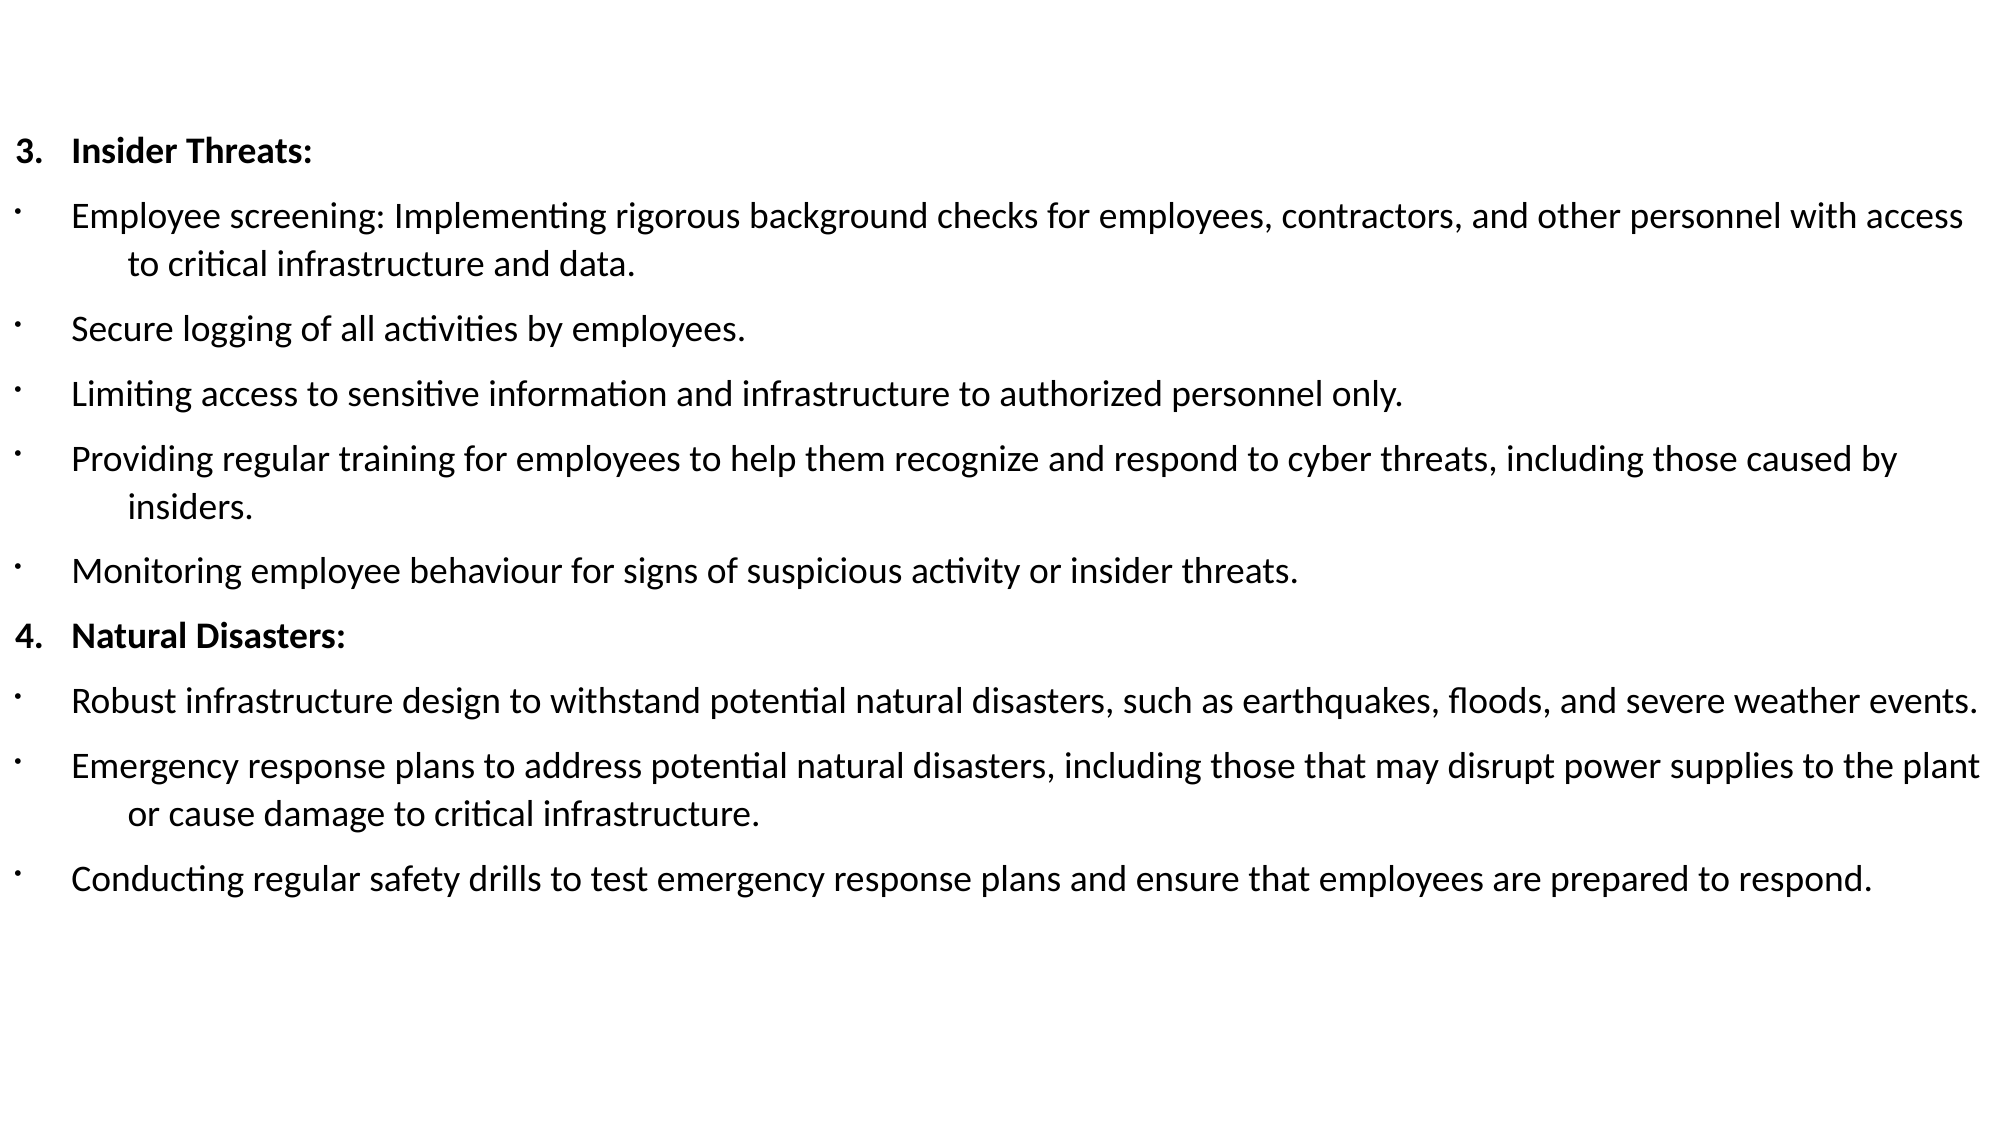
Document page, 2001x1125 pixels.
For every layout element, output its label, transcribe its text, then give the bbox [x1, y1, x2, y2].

text_box Insider Threats: Employee screening: Implementing rigorous background checks for employees, contractors, and other personnel with access to critical infrastructure and data. Secure logging of all activities by employees. Limiting access to sensitive information and infrastructure to authorized personnel only. Providing regular training for employees to help them recognize and respond to cyber threats, including those caused by insiders. Monitoring employee behaviour for signs of suspicious activity or insider threats. Natural Disasters: Robust infrastructure design to withstand potential natural disasters, such as earthquakes, floods, and severe weather events. Emergency response plans to address potential natural disasters, including those that may disrupt power supplies to the plant or cause damage to critical infrastructure. Conducting regular safety drills to test emergency response plans and ensure that employees are prepared to respond. [0, 115, 2000, 913]
